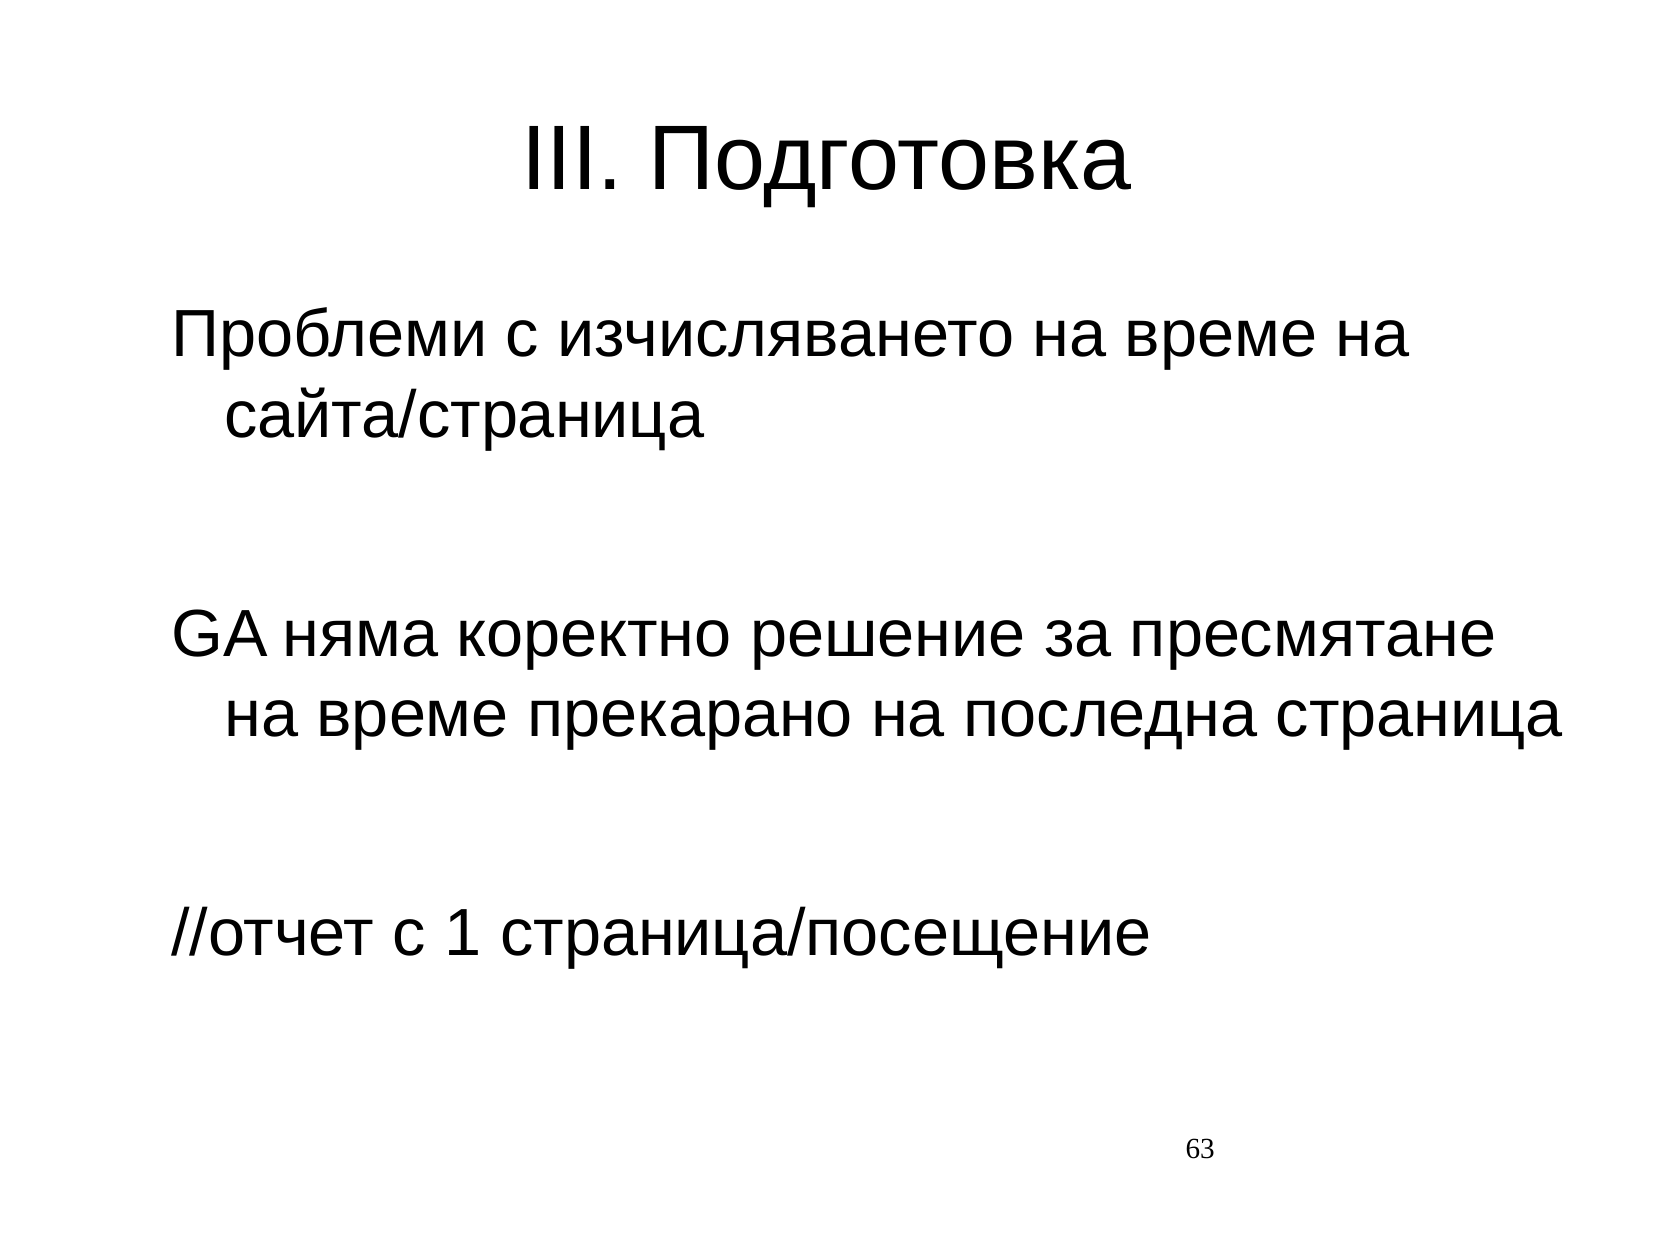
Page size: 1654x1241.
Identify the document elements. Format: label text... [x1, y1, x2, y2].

title III. Подготовка [82, 49, 1571, 257]
text_box [1185, 1129, 1571, 1216]
list Проблеми с изчисляването на време на сайта/страница GA няма коректно решение за пресмятане на време прекарано на последна страница //отчет с 1 страница/посещение [82, 290, 1571, 1109]
